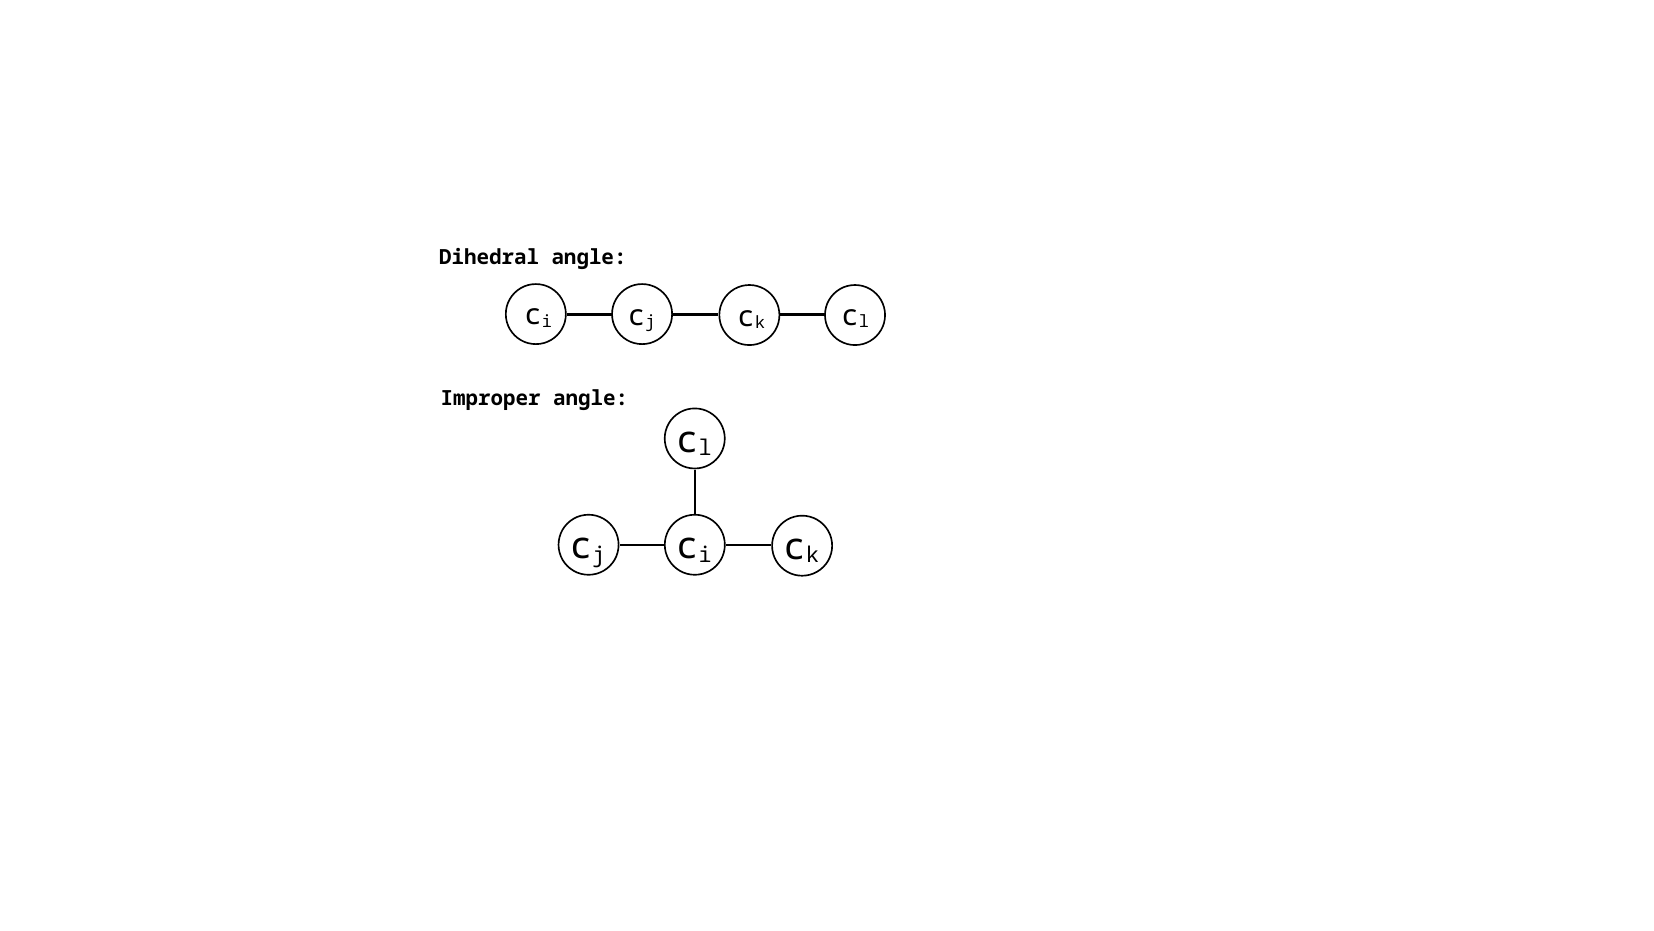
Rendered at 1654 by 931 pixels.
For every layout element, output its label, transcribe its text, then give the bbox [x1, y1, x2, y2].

text_box cl [826, 286, 886, 341]
text_box cl [661, 405, 727, 470]
text_box ck [722, 287, 782, 342]
text_box cj [613, 286, 671, 341]
text_box Improper angle: [425, 376, 651, 433]
text_box Dihedral angle: [424, 234, 650, 291]
text_box ck [768, 512, 834, 578]
text_box cj [555, 511, 621, 577]
text_box ci [661, 511, 727, 577]
text_box ci [509, 291, 588, 340]
